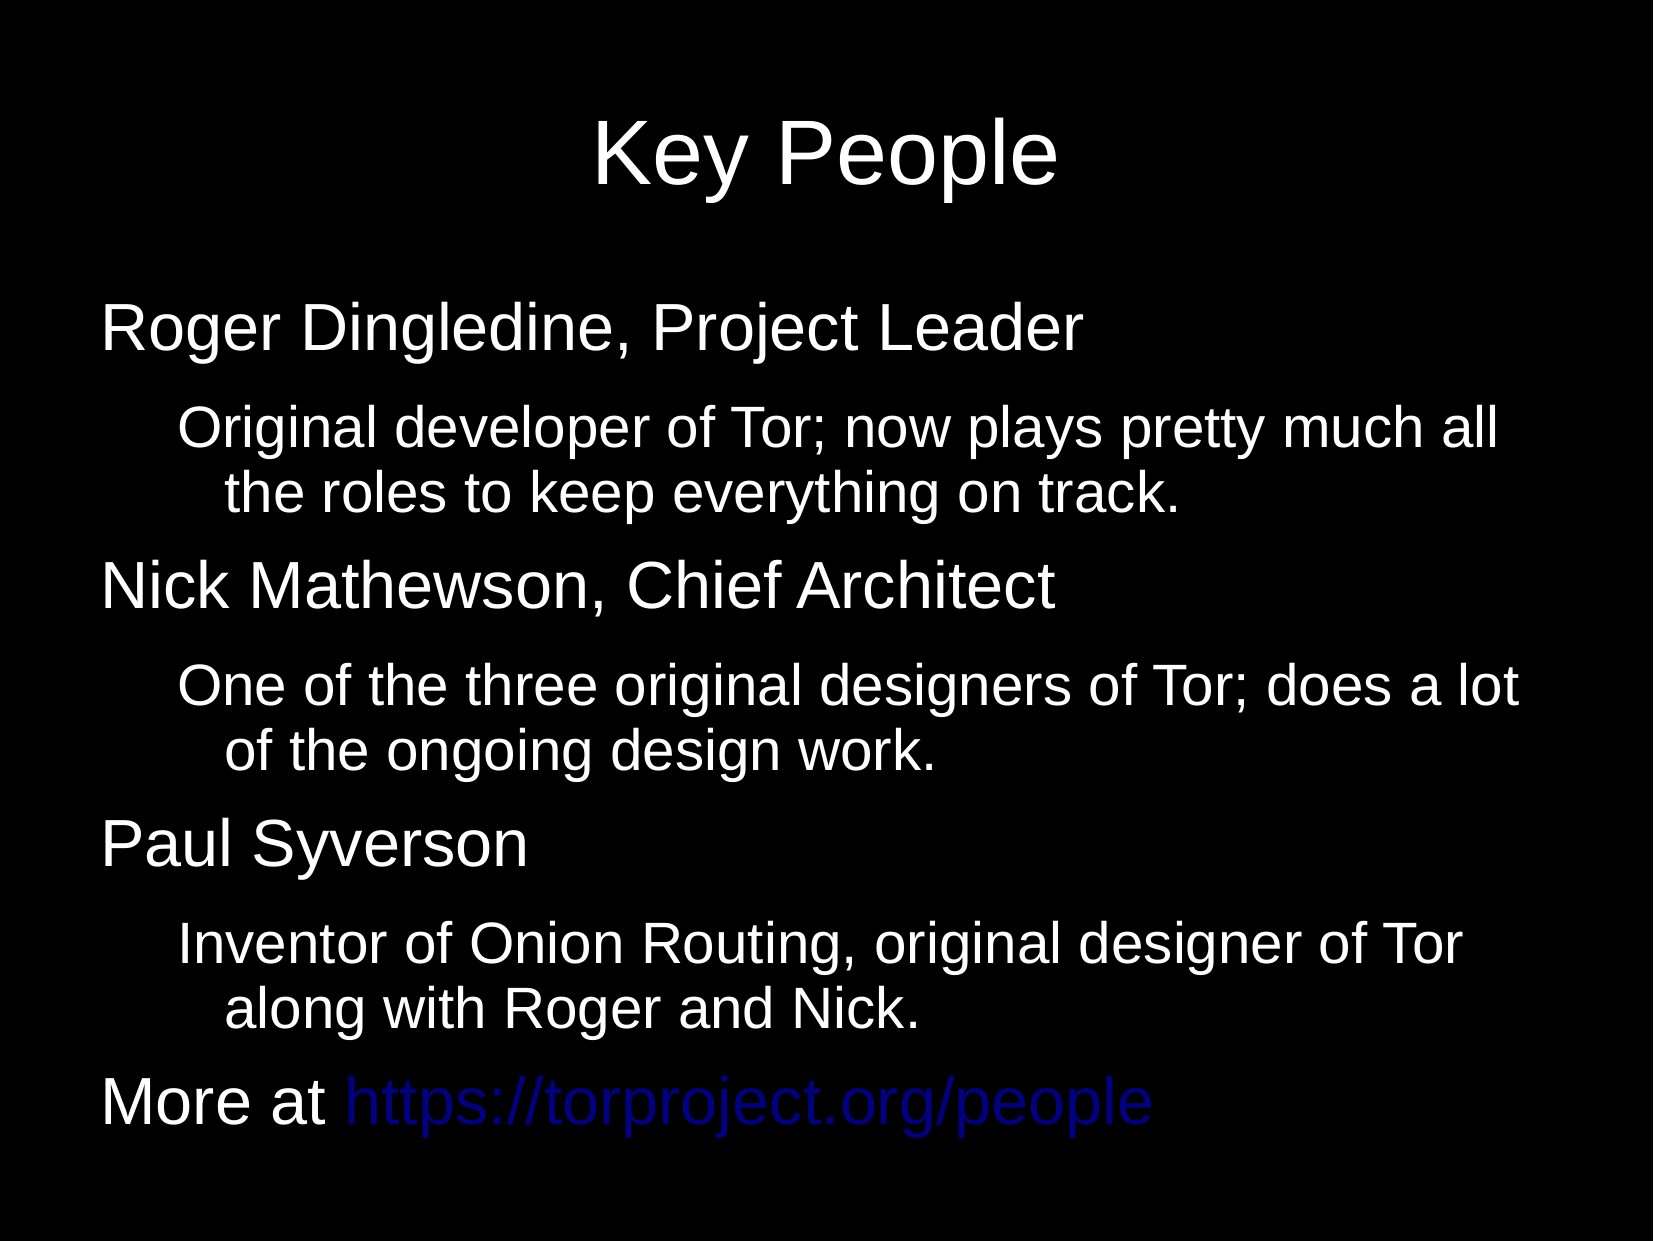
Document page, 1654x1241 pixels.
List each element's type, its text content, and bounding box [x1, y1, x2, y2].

title Key People [82, 49, 1571, 257]
list Roger Dingledine, Project Leader Original developer of Tor; now plays pretty much all the roles to keep everything on track. Nick Mathewson, Chief Architect One of the three original designers of Tor; does a lot of the ongoing design work. Paul Syverson Inventor of Onion Routing, original designer of Tor along with Roger and Nick. More at https://torproject.org/people [82, 290, 1571, 1218]
